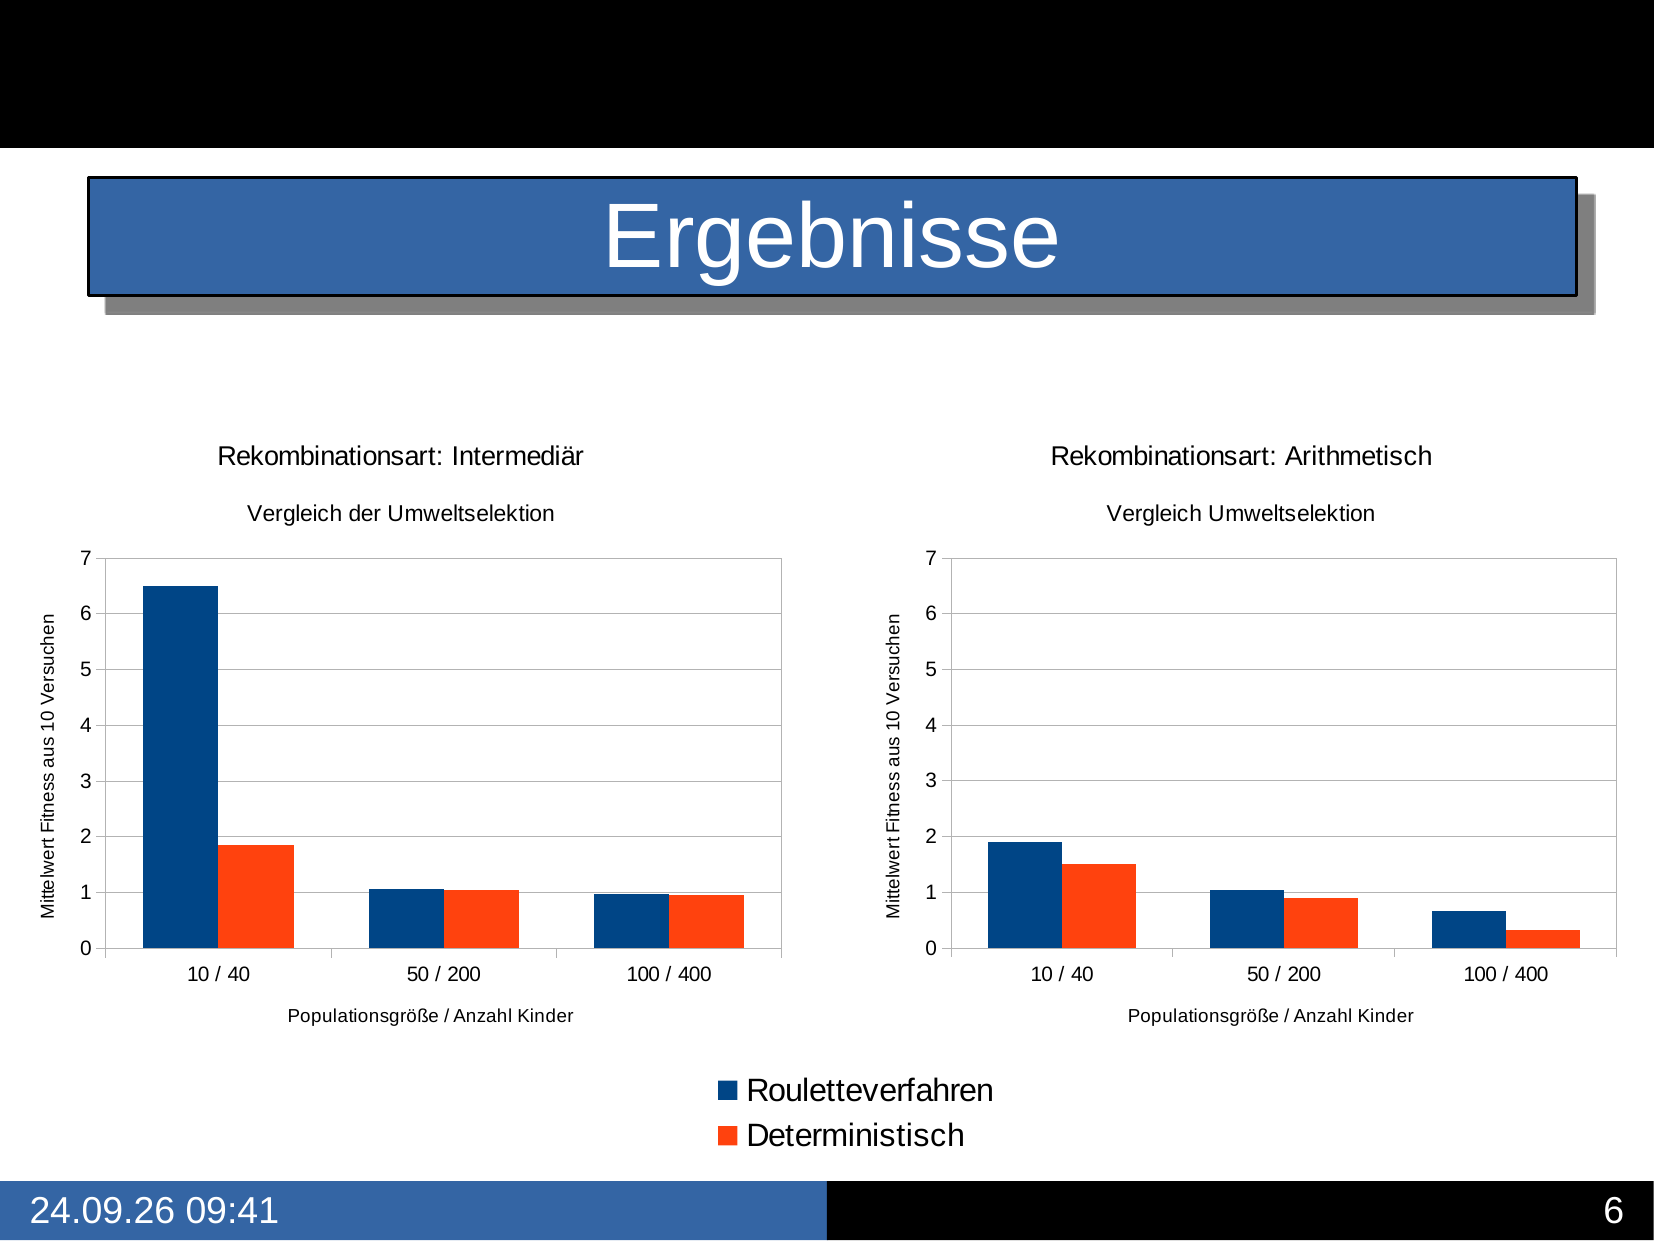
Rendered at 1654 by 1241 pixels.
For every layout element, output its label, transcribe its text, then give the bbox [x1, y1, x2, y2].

chart [849, 413, 1633, 1058]
title Ergebnisse [88, 177, 1577, 296]
chart [4, 413, 798, 1058]
picture [707, 1062, 1004, 1164]
